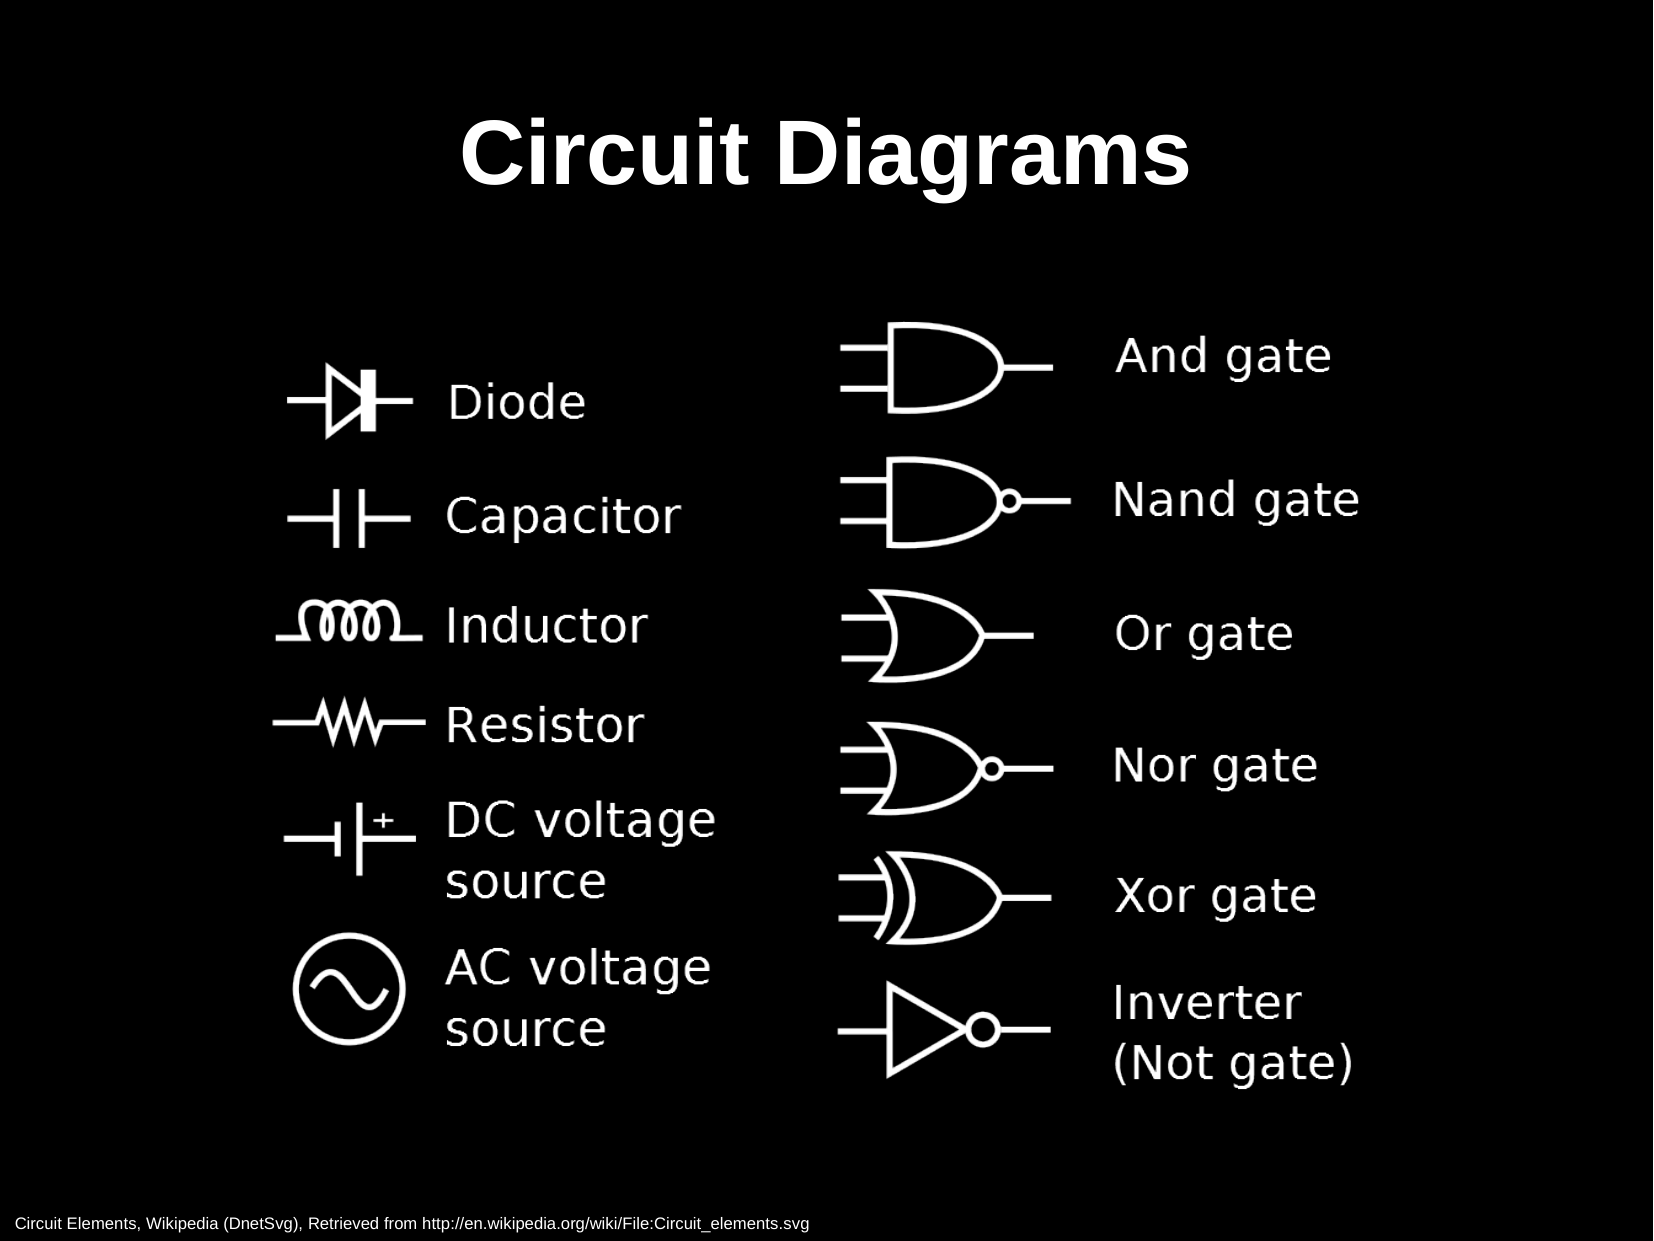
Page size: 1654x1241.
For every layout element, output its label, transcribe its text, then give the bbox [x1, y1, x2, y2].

title Circuit Diagrams [82, 49, 1571, 257]
text_box Circuit Elements, Wikipedia (DnetSvg), Retrieved from http://en.wikipedia.org/wiki/File:Circuit_elements.svg [0, 1206, 821, 1241]
picture [196, 290, 1457, 1109]
